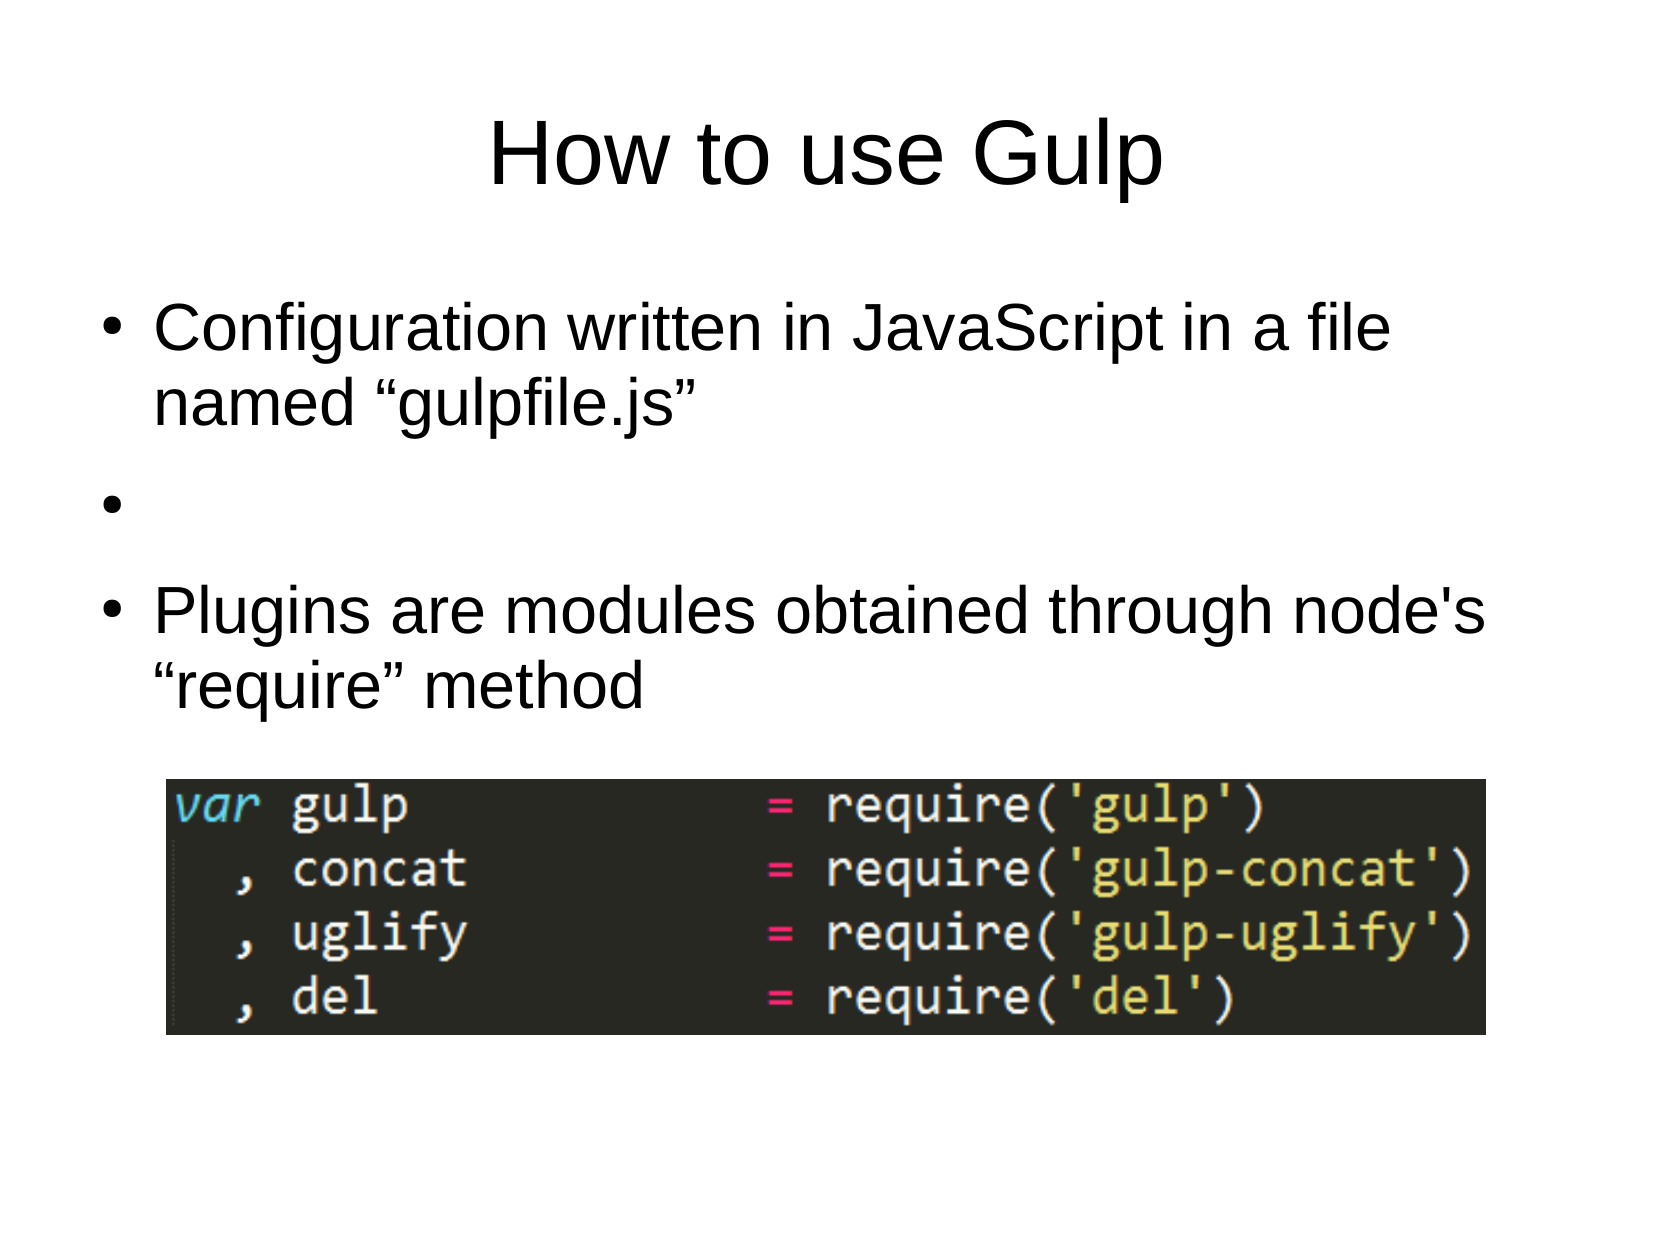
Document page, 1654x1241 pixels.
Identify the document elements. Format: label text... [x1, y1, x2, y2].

title How to use Gulp [82, 49, 1571, 257]
list Configuration written in JavaScript in a file named “gulpfile.js” Plugins are modules obtained through node's “require” method [82, 290, 1571, 1109]
picture [166, 779, 1486, 1035]
